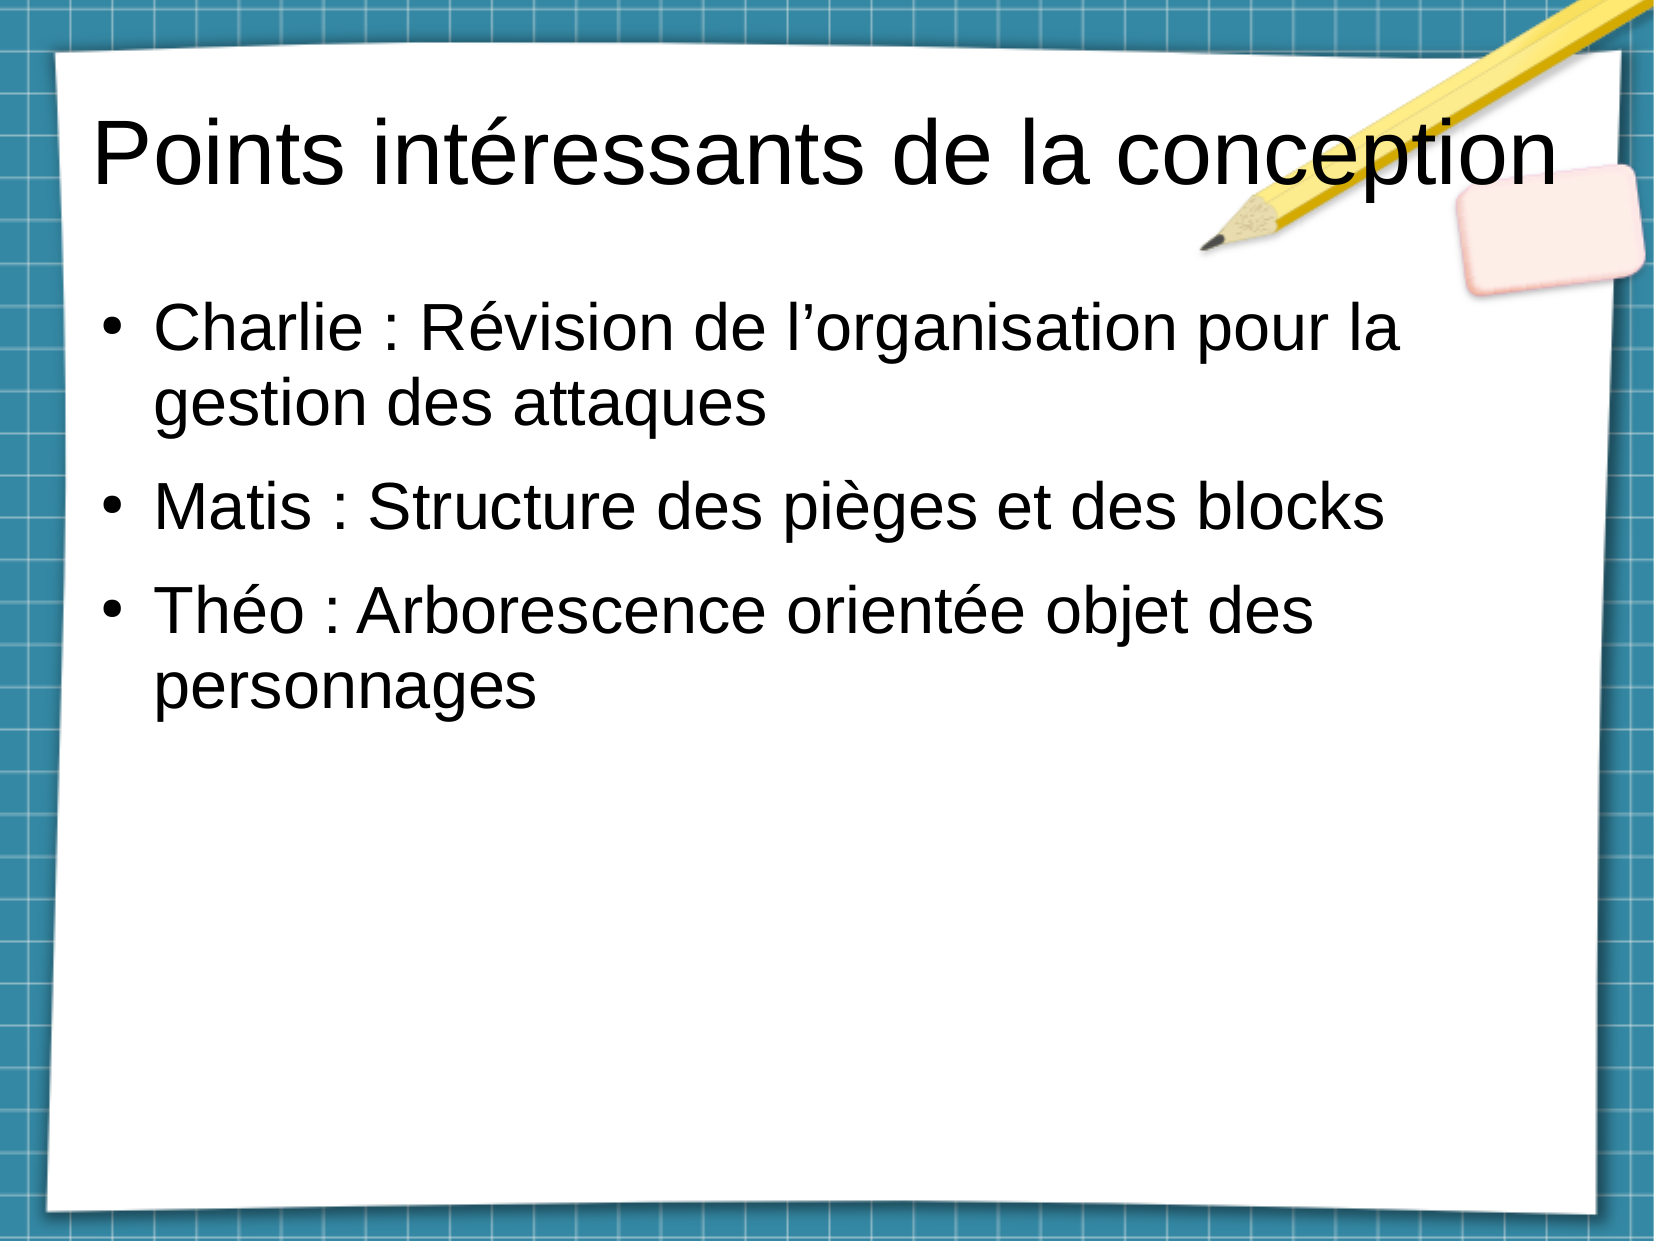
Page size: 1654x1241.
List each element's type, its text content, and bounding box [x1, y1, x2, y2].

list Charlie : Révision de l’organisation pour la gestion des attaques Matis : Structure des pièges et des blocks Théo : Arborescence orientée objet des personnages [82, 290, 1571, 1010]
picture [0, 0, 1654, 1241]
title Points intéressants de la conception [82, 49, 1571, 257]
